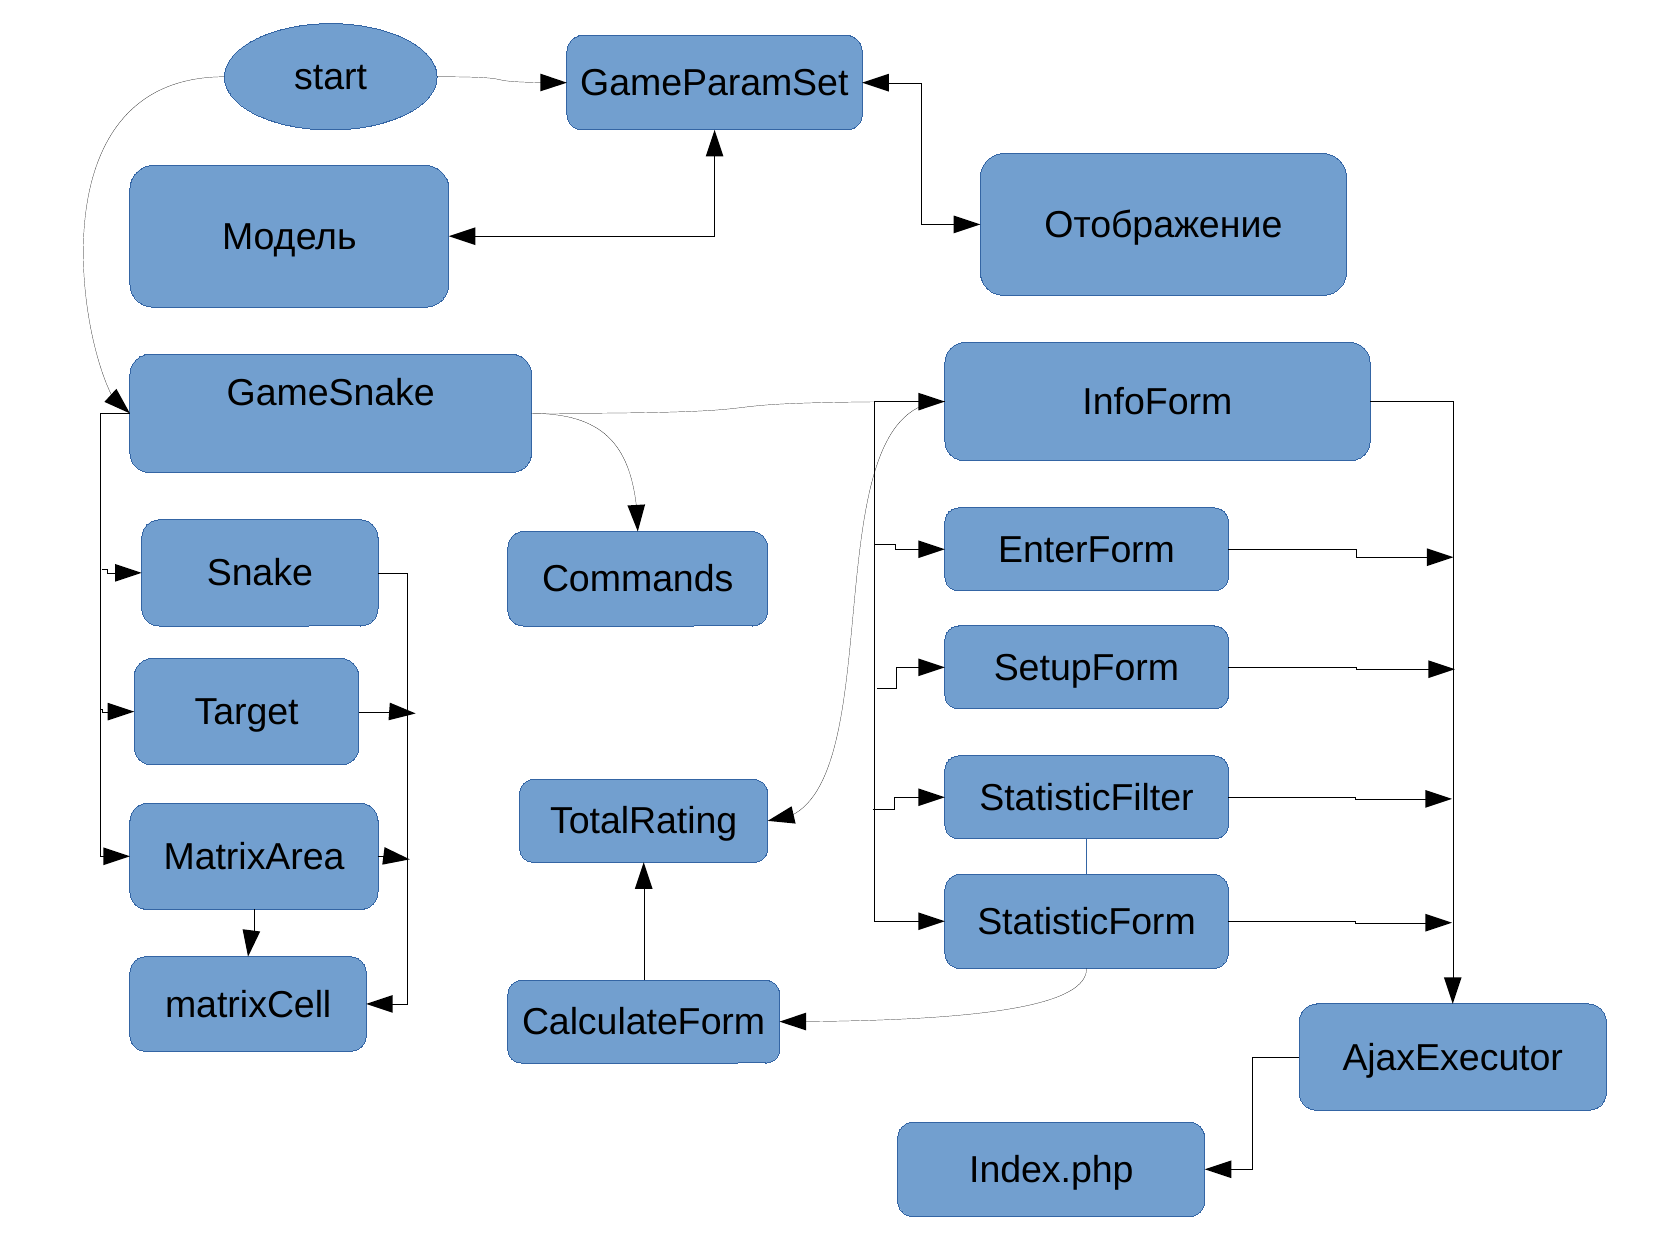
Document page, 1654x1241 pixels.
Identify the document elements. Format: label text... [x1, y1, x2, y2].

text_box Commands [507, 531, 768, 627]
text_box Модель [129, 165, 449, 308]
text_box StatisticForm [944, 874, 1229, 969]
text_box Отображение [980, 153, 1347, 296]
text_box MatrixArea [129, 803, 379, 910]
text_box matrixCell [129, 956, 367, 1052]
text_box Index.php [897, 1122, 1205, 1217]
text_box GameSnake [129, 354, 532, 473]
text_box InfoForm [944, 342, 1371, 461]
text_box AjaxExecutor [1299, 1003, 1607, 1111]
text_box StatisticFilter [944, 755, 1229, 839]
text_box Target [134, 658, 359, 765]
text_box TotalRating [519, 779, 768, 863]
text_box CalculateForm [507, 980, 780, 1064]
text_box Snake [141, 519, 379, 627]
text_box start [224, 23, 438, 130]
text_box GameParamSet [566, 35, 863, 130]
text_box EnterForm [944, 507, 1229, 591]
text_box SetupForm [944, 625, 1229, 709]
